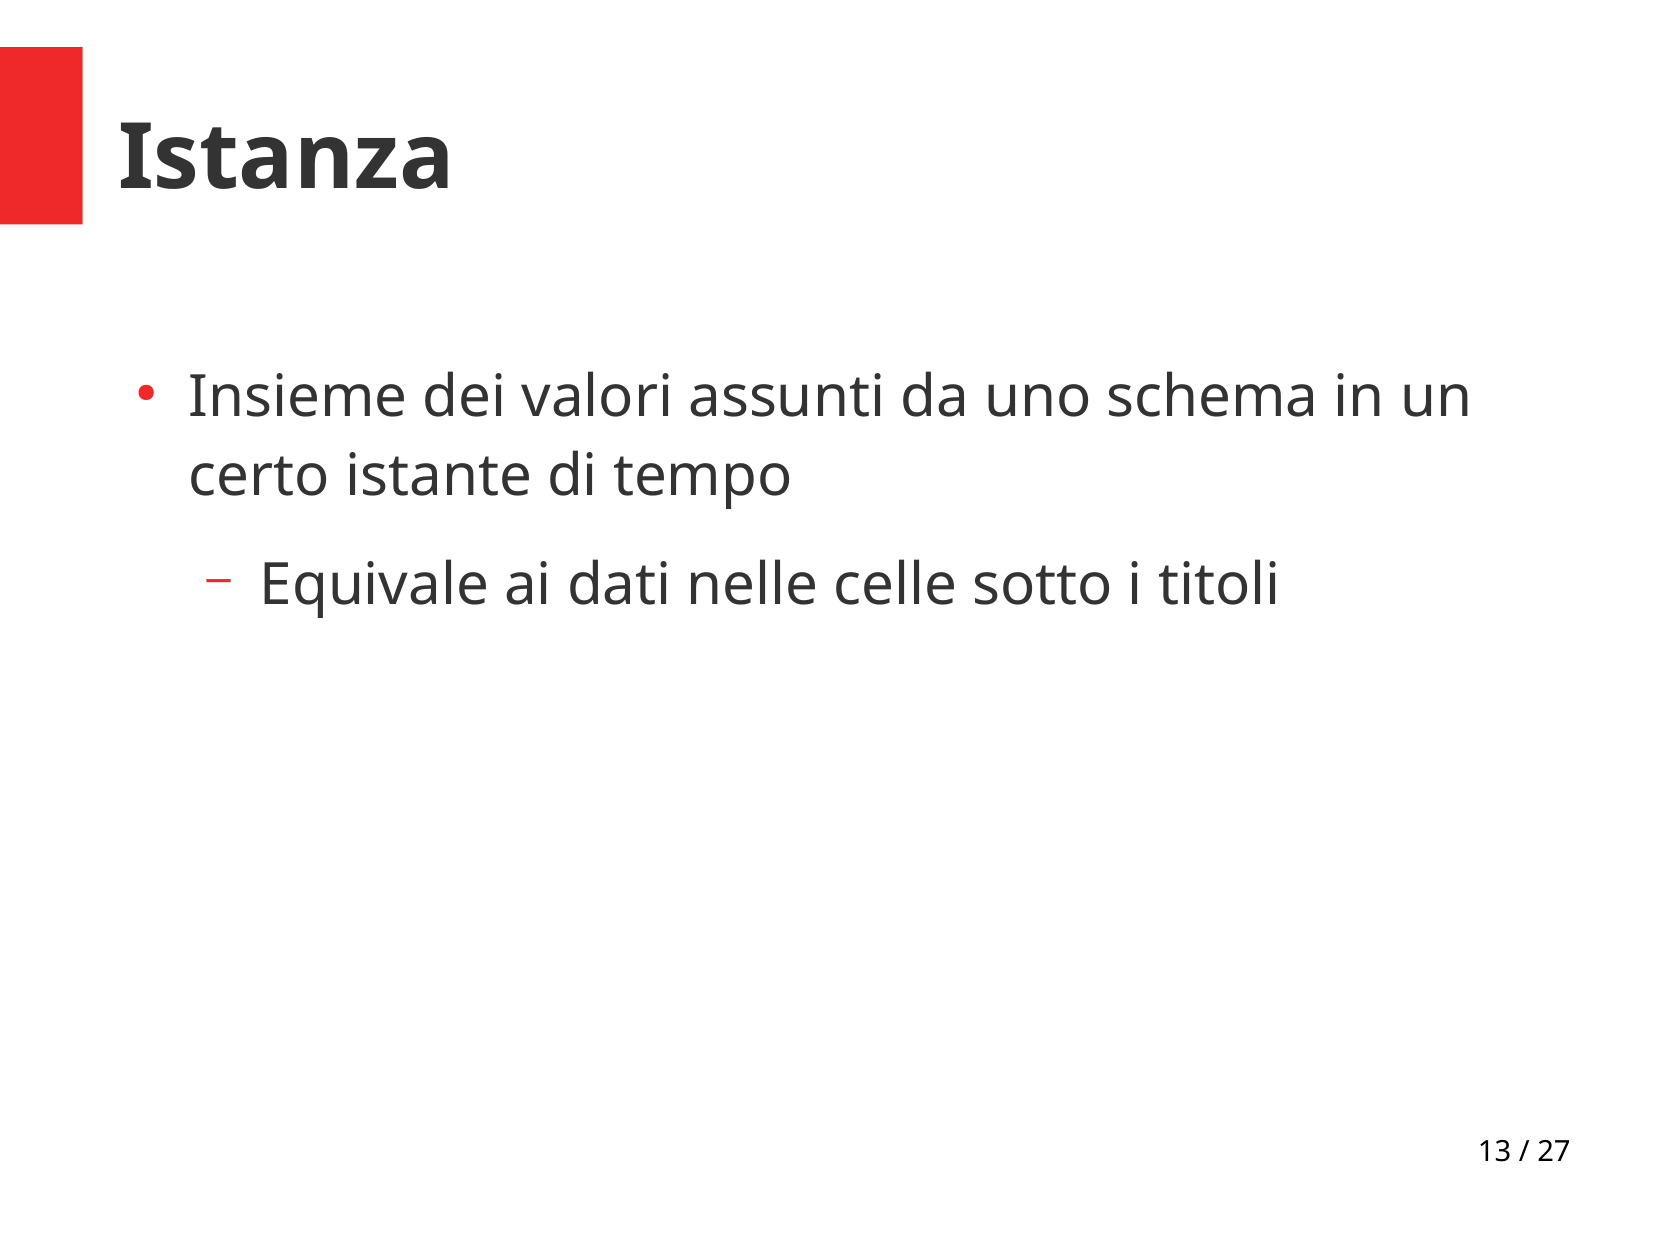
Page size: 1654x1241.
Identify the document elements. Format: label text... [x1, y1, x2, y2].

title Istanza [118, 49, 1571, 257]
list Insieme dei valori assunti da uno schema in un certo istante di tempo Equivale ai dati nelle celle sotto i titoli [118, 354, 1536, 1074]
